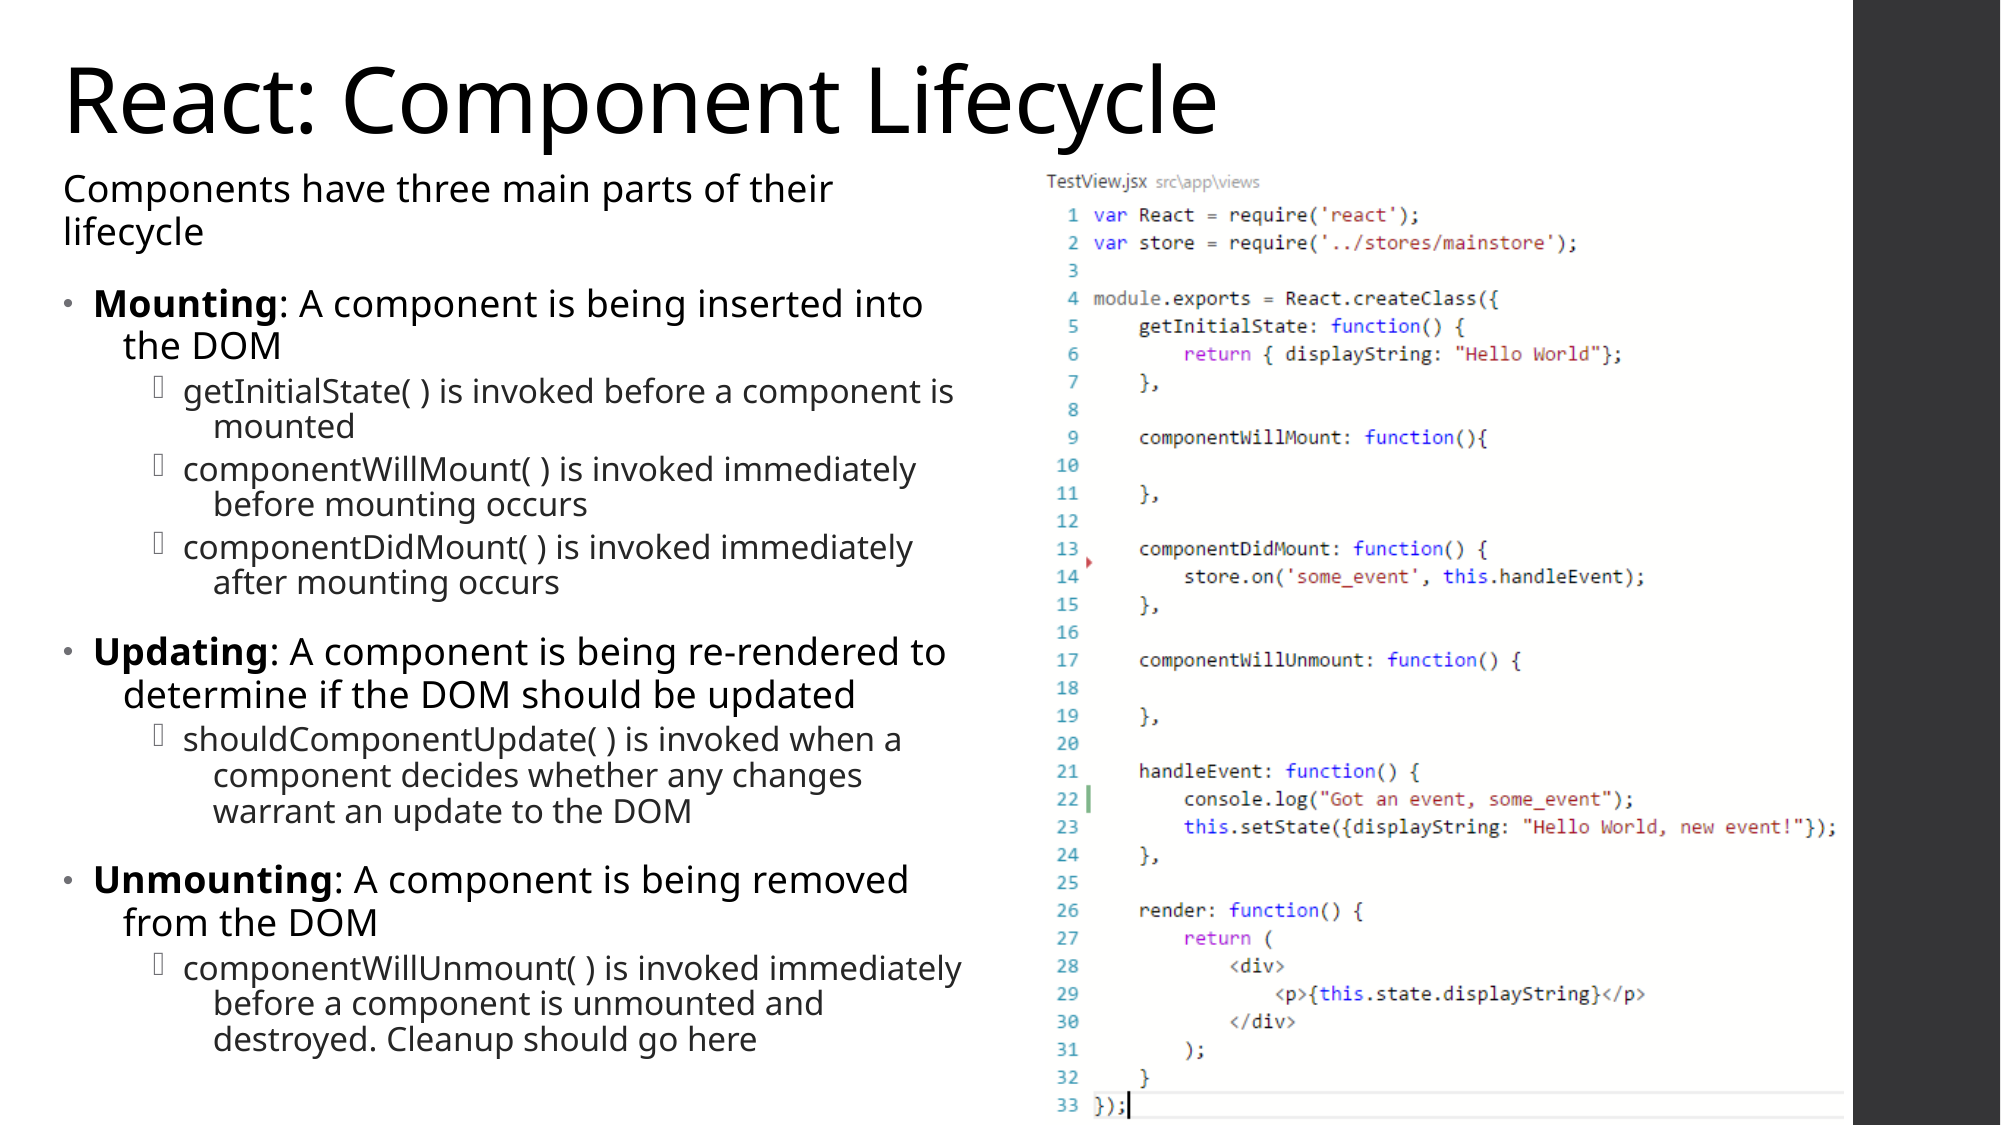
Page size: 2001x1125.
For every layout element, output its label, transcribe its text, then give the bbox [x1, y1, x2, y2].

title React: Component Lifecycle [47, 45, 1638, 161]
list Components have three main parts of their lifecycle Mounting: A component is being inserted into the DOM getInitialState( ) is invoked before a component is mounted componentWillMount( ) is invoked immediately before mounting occurs componentDidMount( ) is invoked immediately after mounting occurs Updating: A component is being re-rendered to determine if the DOM should be updated shouldComponentUpdate( ) is invoked when a component decides whether any changes warrant an update to the DOM Unmounting: A component is being removed from the DOM componentWillUnmount( ) is invoked immediately before a component is unmounted and destroyed. Cleanup should go here [47, 160, 1002, 1088]
picture [1044, 169, 1844, 1125]
